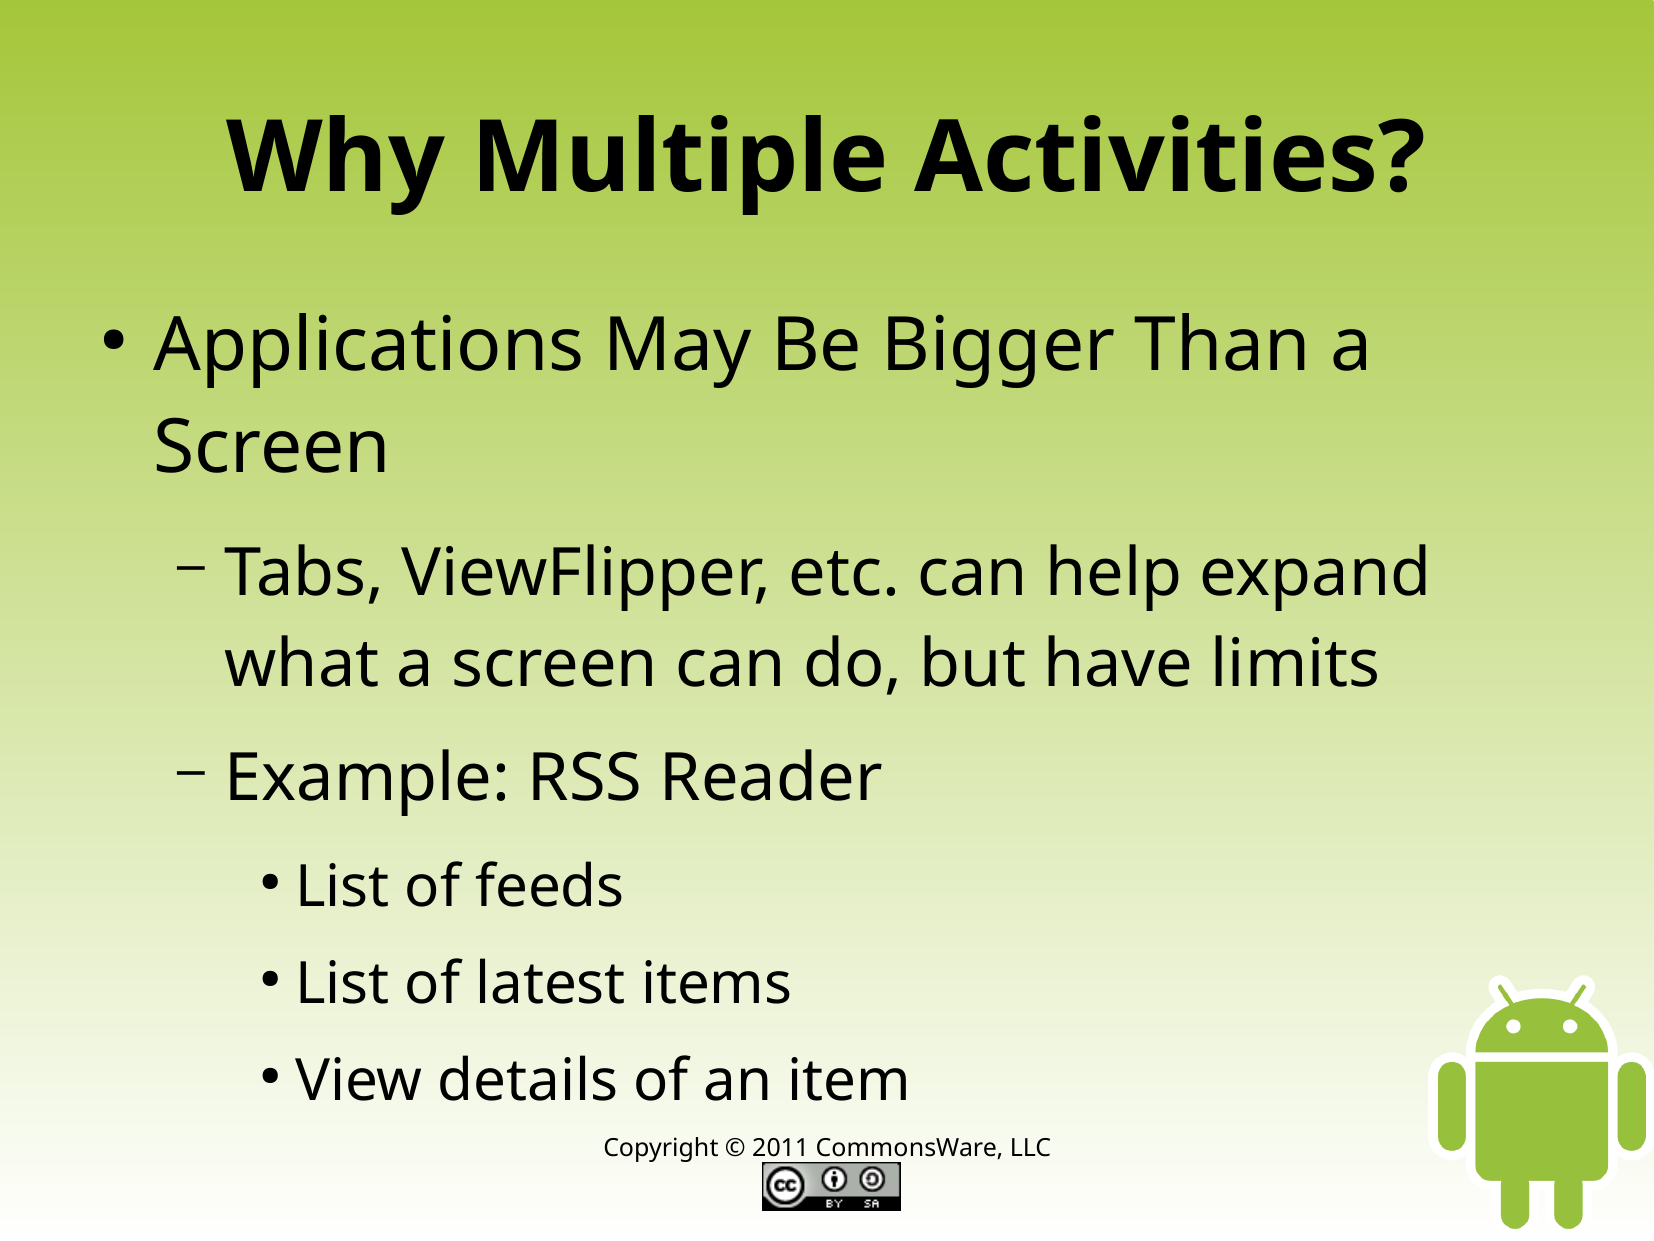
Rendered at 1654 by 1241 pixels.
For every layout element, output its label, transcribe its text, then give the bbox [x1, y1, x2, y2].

title Why Multiple Activities? [82, 49, 1571, 257]
list Applications May Be Bigger Than a Screen Tabs, ViewFlipper, etc. can help expand what a screen can do, but have limits Example: RSS Reader List of feeds List of latest items View details of an item [82, 290, 1571, 1109]
picture [1428, 975, 1654, 1238]
picture [762, 1162, 901, 1211]
